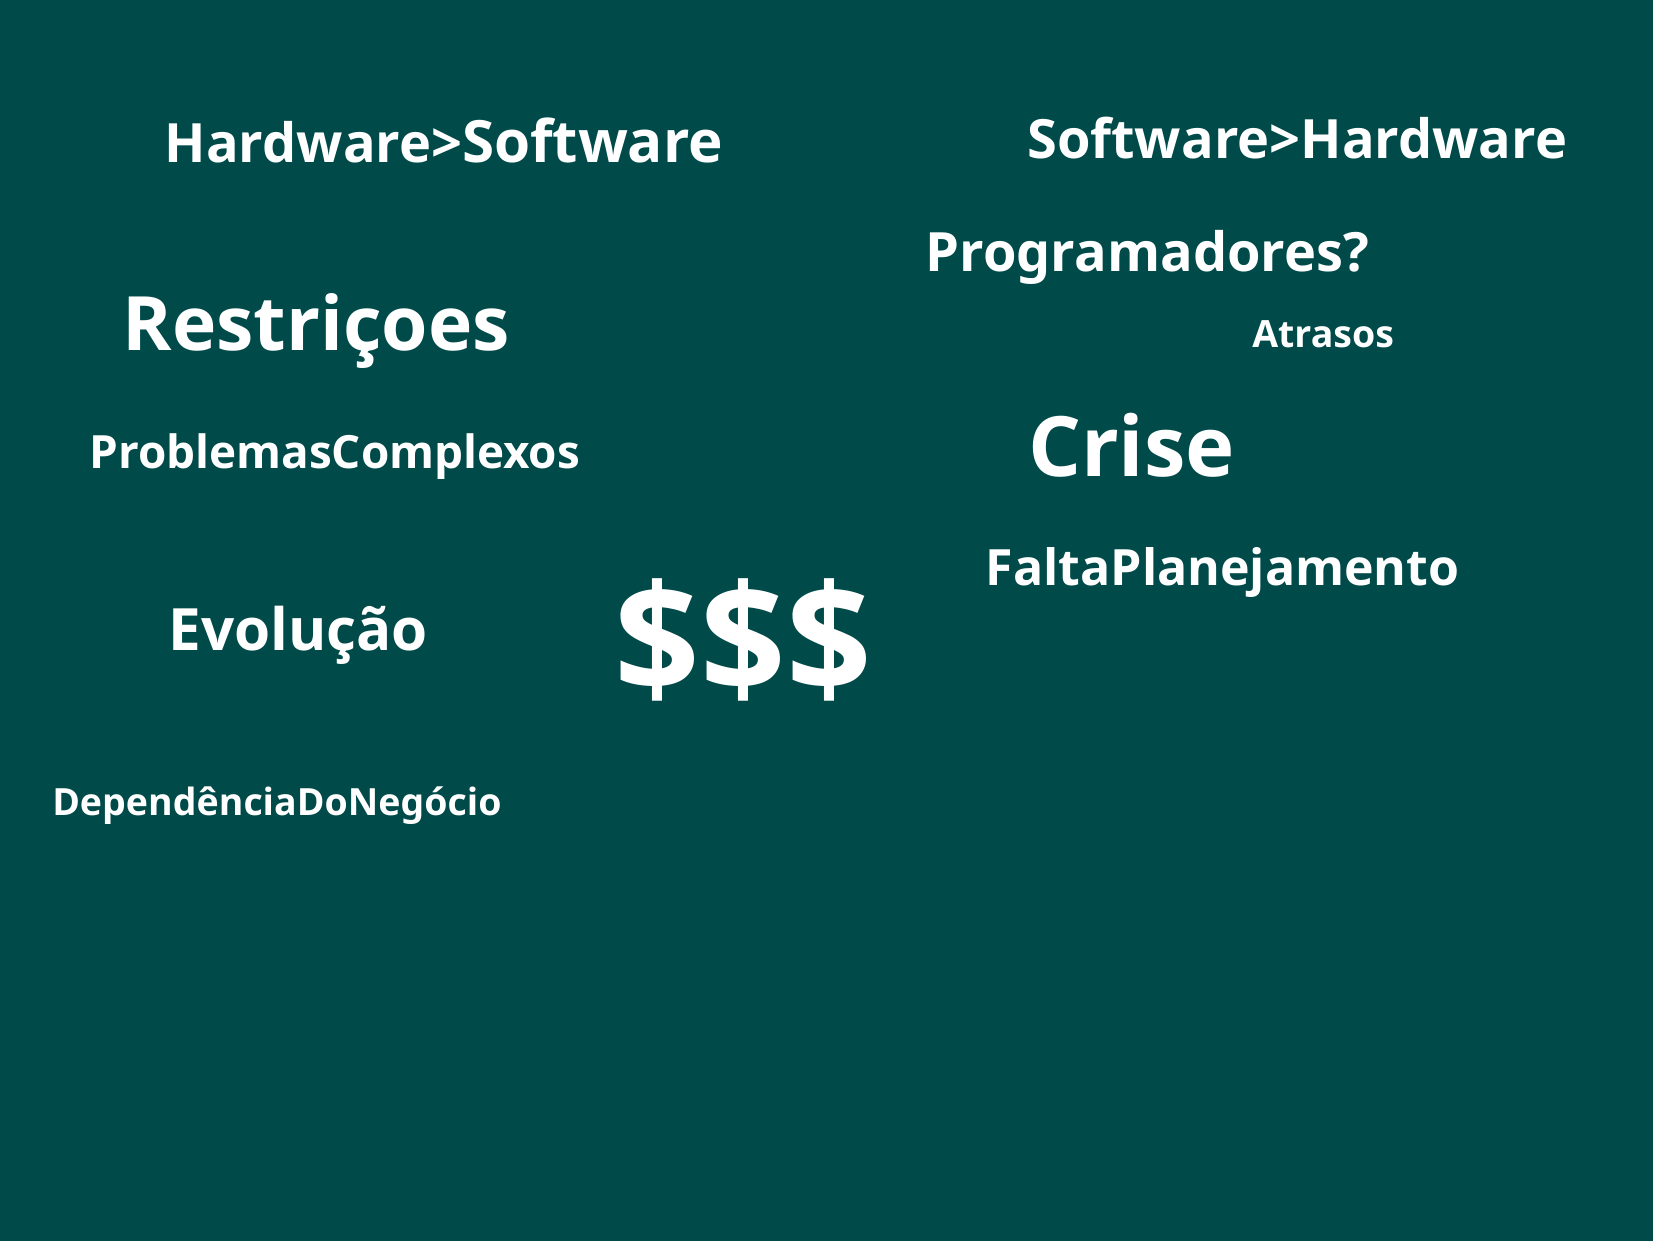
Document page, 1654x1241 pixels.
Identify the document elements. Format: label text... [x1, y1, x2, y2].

text_box Software>Hardware [1012, 93, 1562, 169]
text_box ProblemasComplexos [75, 412, 577, 479]
text_box $$$ [600, 525, 886, 713]
text_box Crise [1013, 379, 1246, 488]
text_box Programadores? [910, 205, 1362, 282]
text_box Restriçoes [108, 262, 526, 362]
text_box Hardware>Software [150, 93, 717, 174]
text_box FaltaPlanejamento [971, 525, 1452, 596]
text_box Atrasos [1237, 300, 1407, 357]
text_box DependênciaDoNegócio [37, 768, 499, 826]
text_box Evolução [154, 580, 451, 661]
